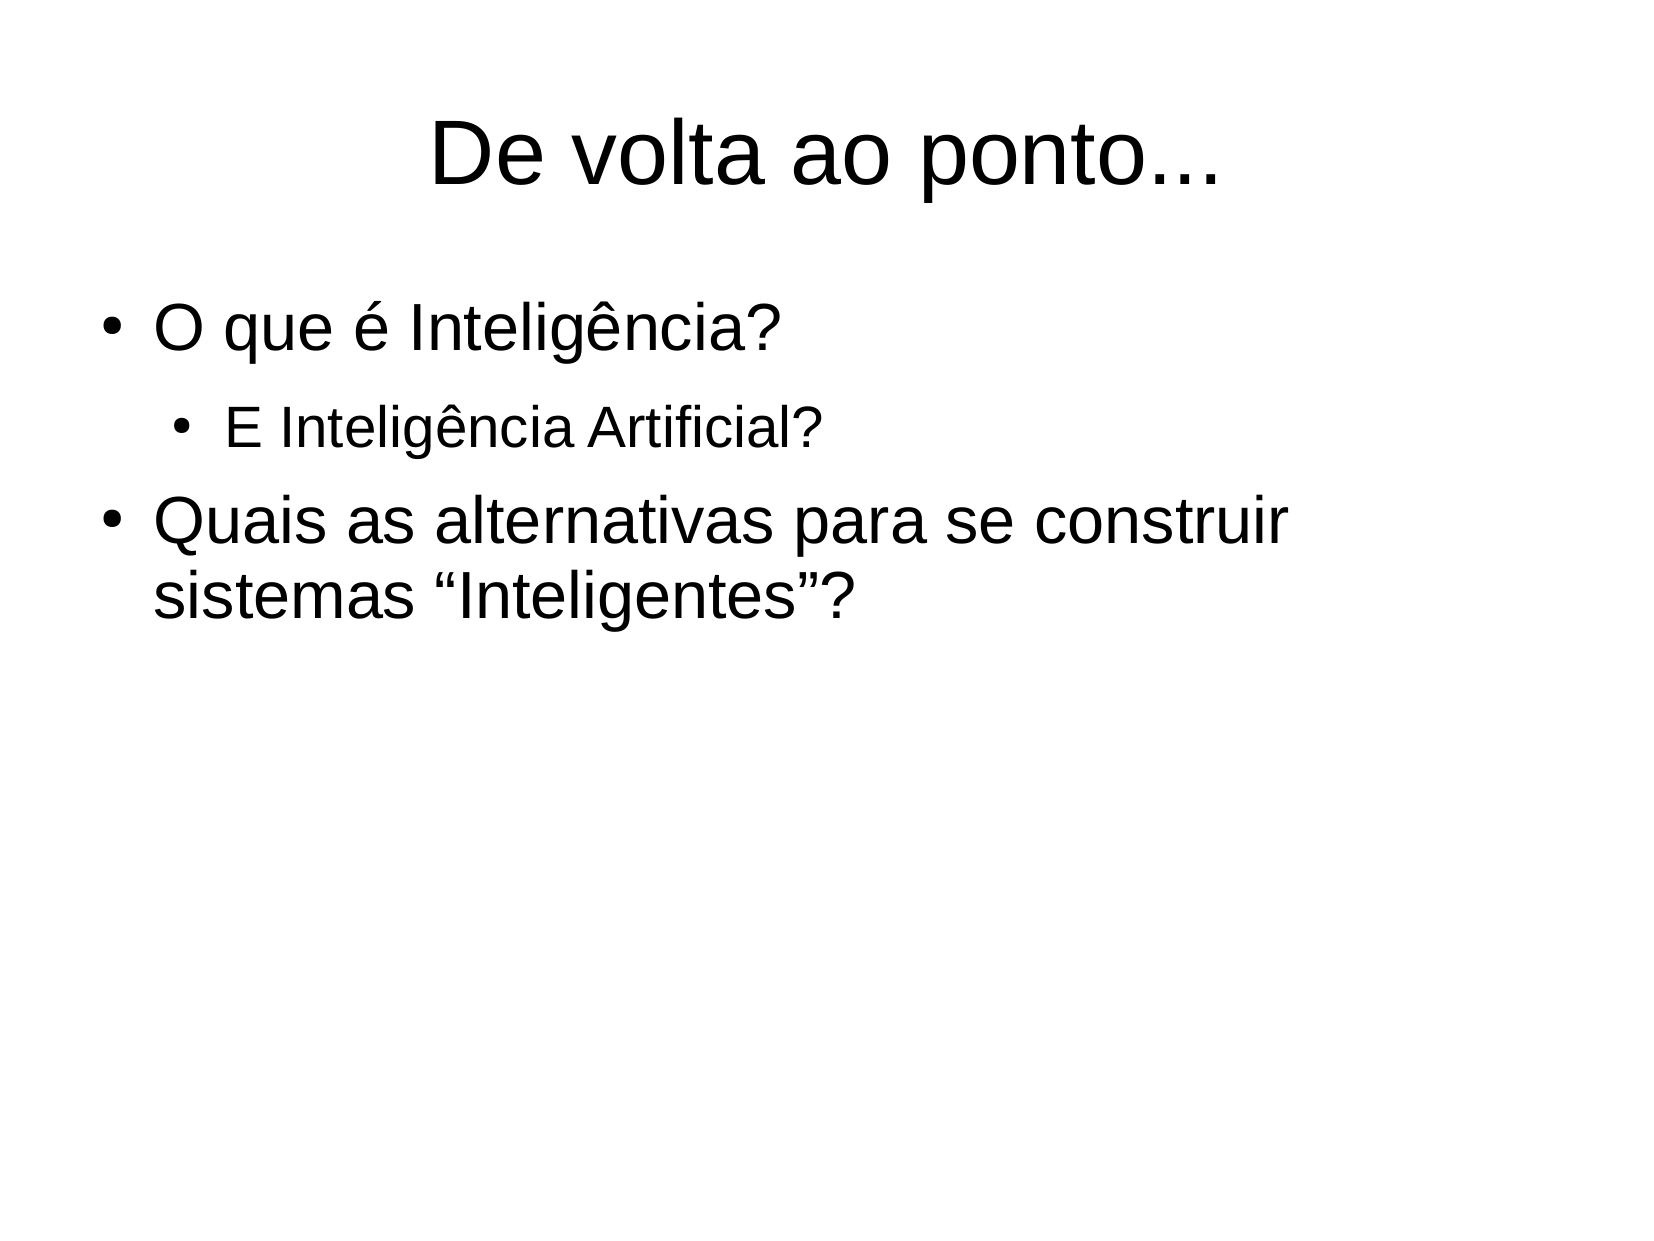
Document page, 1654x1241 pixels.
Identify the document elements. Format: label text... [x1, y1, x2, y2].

title De volta ao ponto... [82, 49, 1571, 257]
list O que é Inteligência? E Inteligência Artificial? Quais as alternativas para se construir sistemas “Inteligentes”? [82, 290, 1571, 1109]
